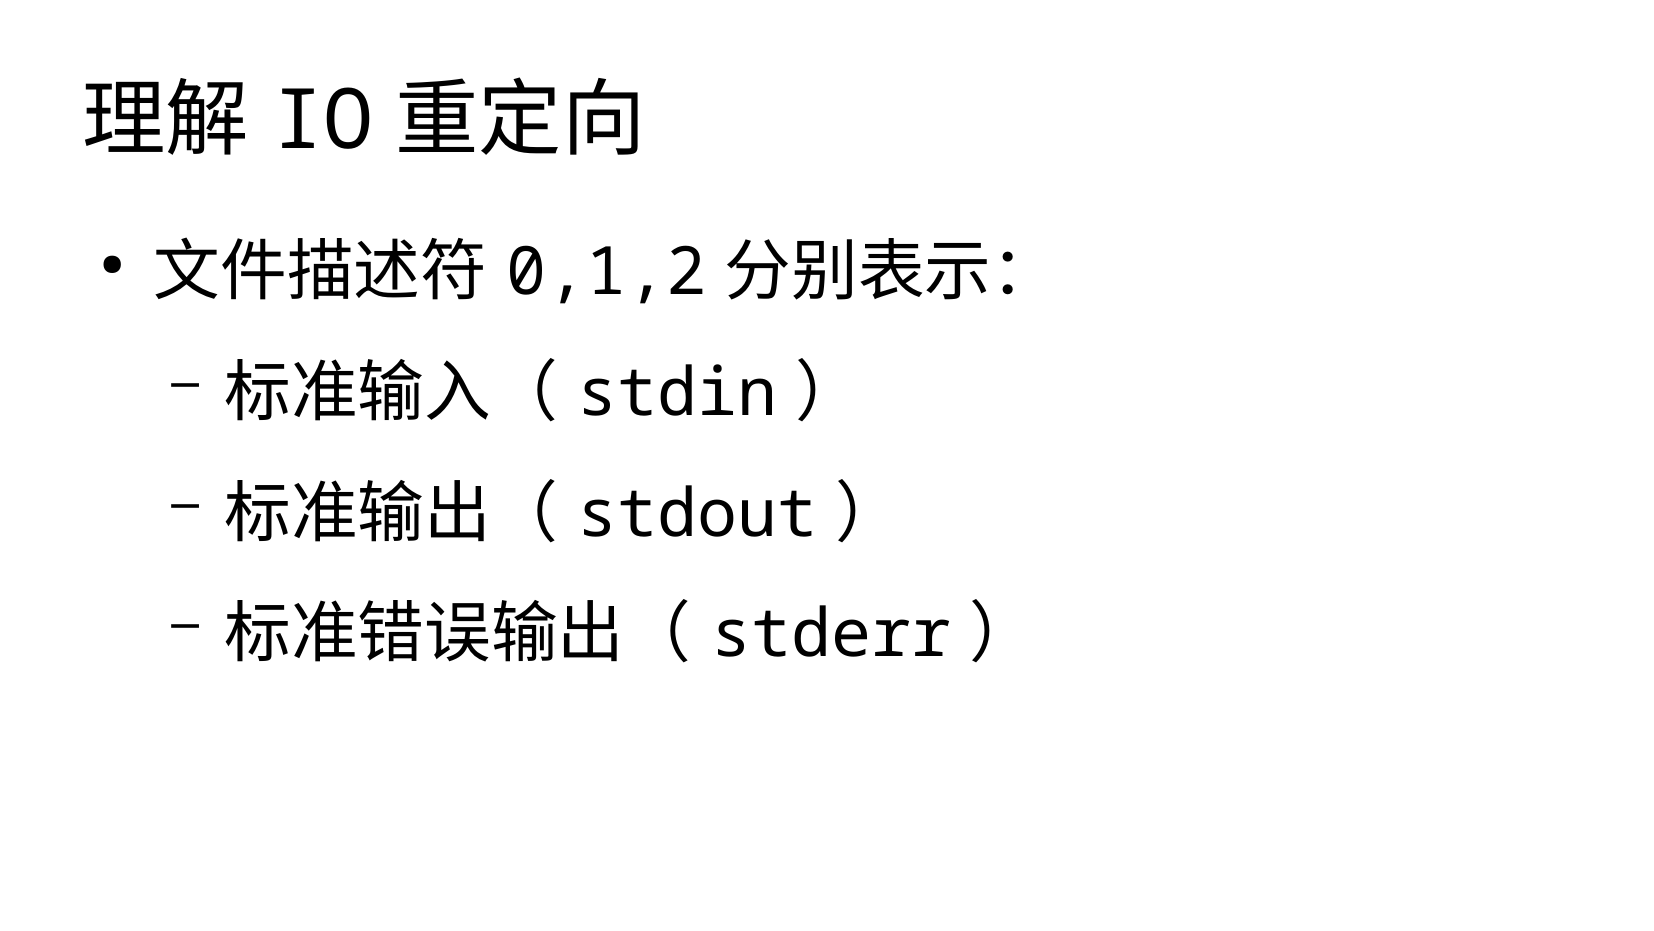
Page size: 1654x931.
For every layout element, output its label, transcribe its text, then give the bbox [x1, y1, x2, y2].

title 理解IO重定向 [82, 37, 1571, 189]
list 文件描述符0,1,2分别表示： 标准输入（stdin） 标准输出（stdout） 标准错误输出（stderr） [82, 217, 1571, 758]
